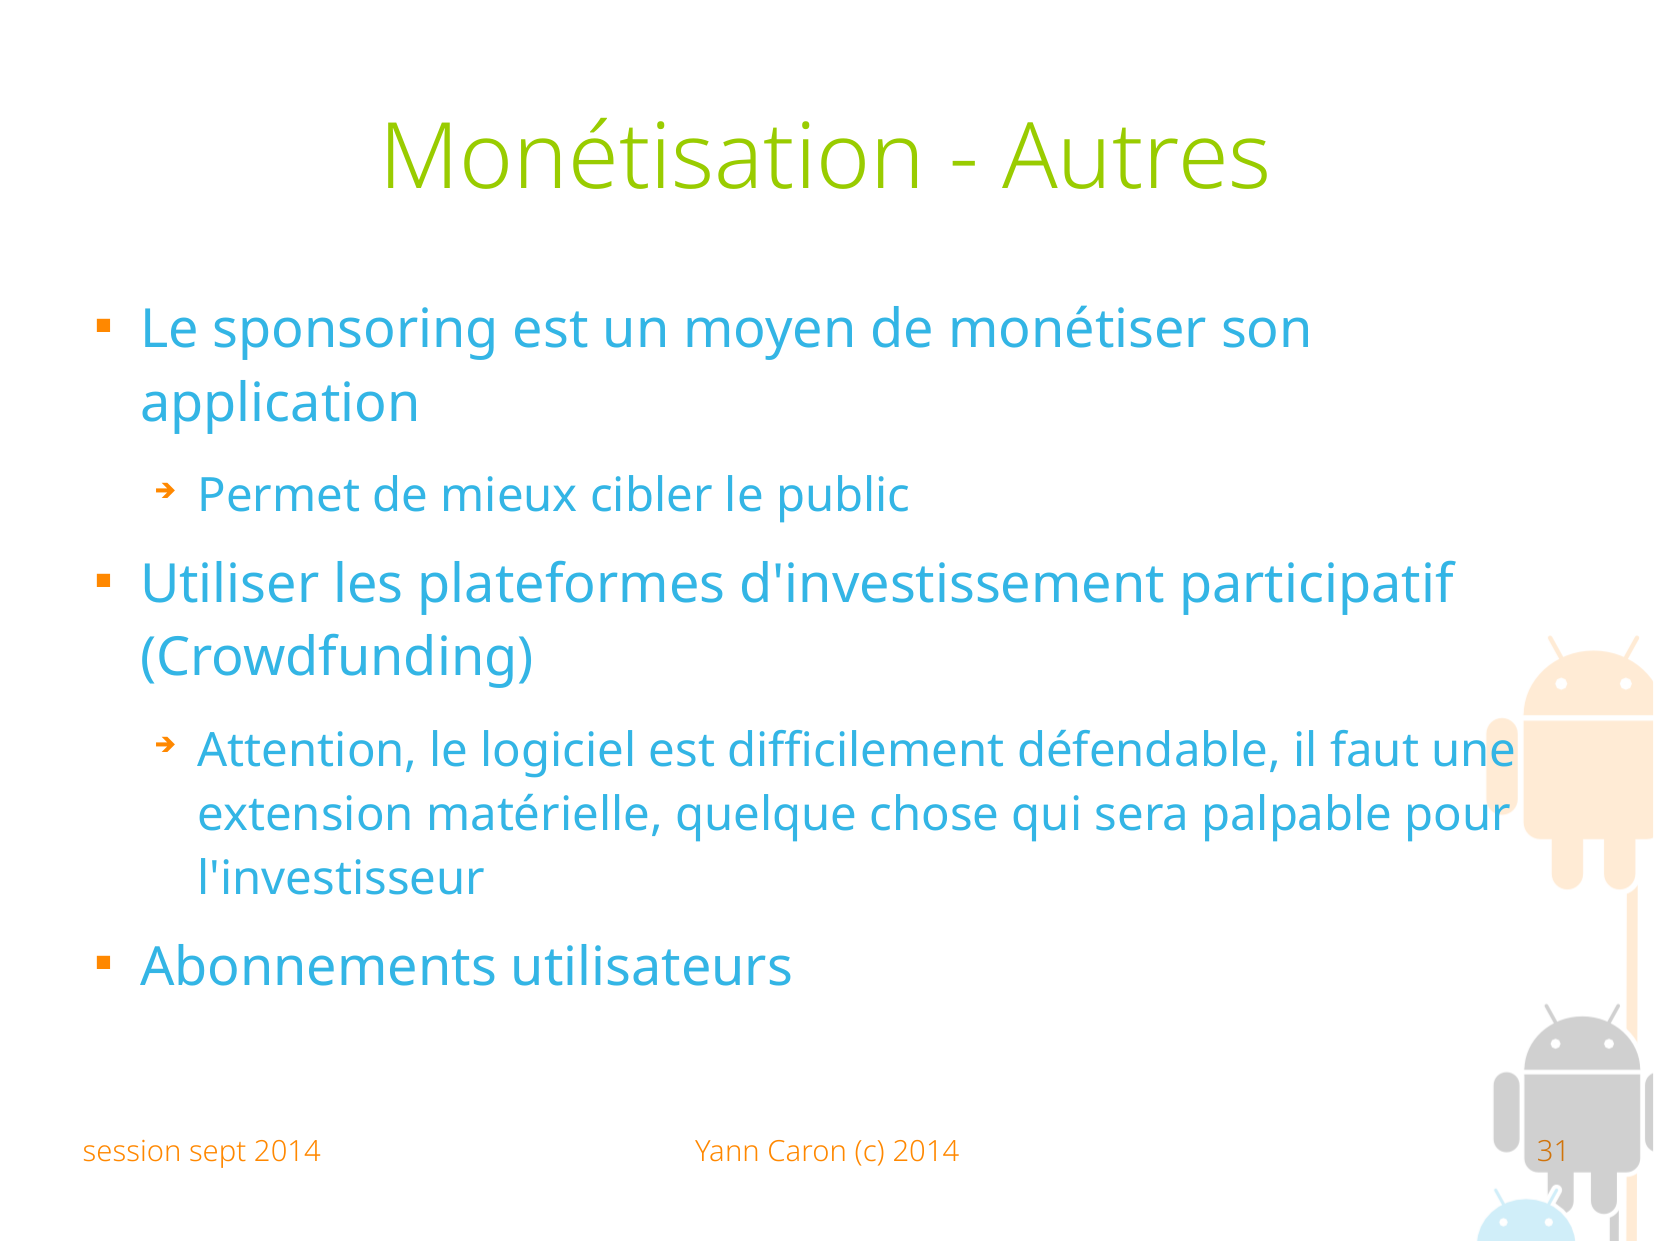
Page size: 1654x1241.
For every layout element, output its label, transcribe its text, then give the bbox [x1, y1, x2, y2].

picture [240, 423, 1654, 1241]
list Le sponsoring est un moyen de monétiser son application Permet de mieux cibler le public Utiliser les plateformes d'investissement participatif (Crowdfunding) Attention, le logiciel est difficilement défendable, il faut une extension matérielle, quelque chose qui sera palpable pour l'investisseur Abonnements utilisateurs [82, 290, 1571, 1010]
title Monétisation - Autres [82, 49, 1571, 257]
